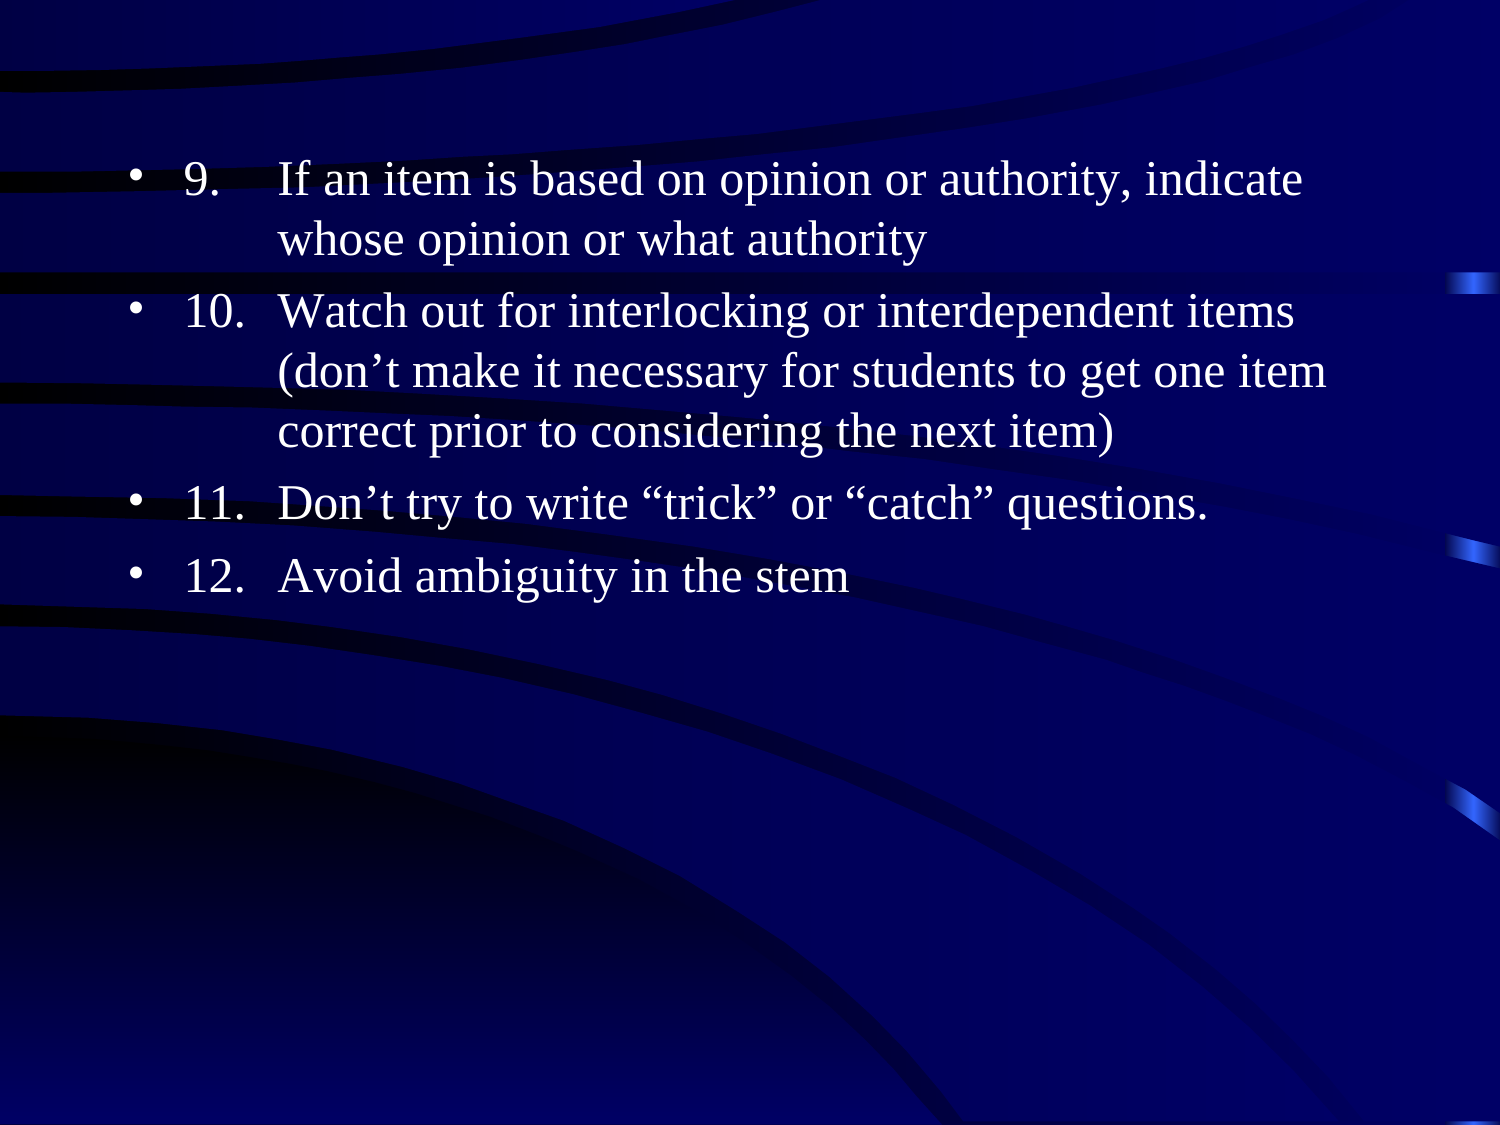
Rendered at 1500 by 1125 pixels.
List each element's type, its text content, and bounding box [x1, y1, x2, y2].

list 9. If an item is based on opinion or authority, indicate whose opinion or what authority 10. Watch out for interlocking or interdependent items (don’t make it necessary for students to get one item correct prior to considering the next item) 11. Don’t try to write “trick” or “catch” questions. 12. Avoid ambiguity in the stem [112, 137, 1388, 1000]
